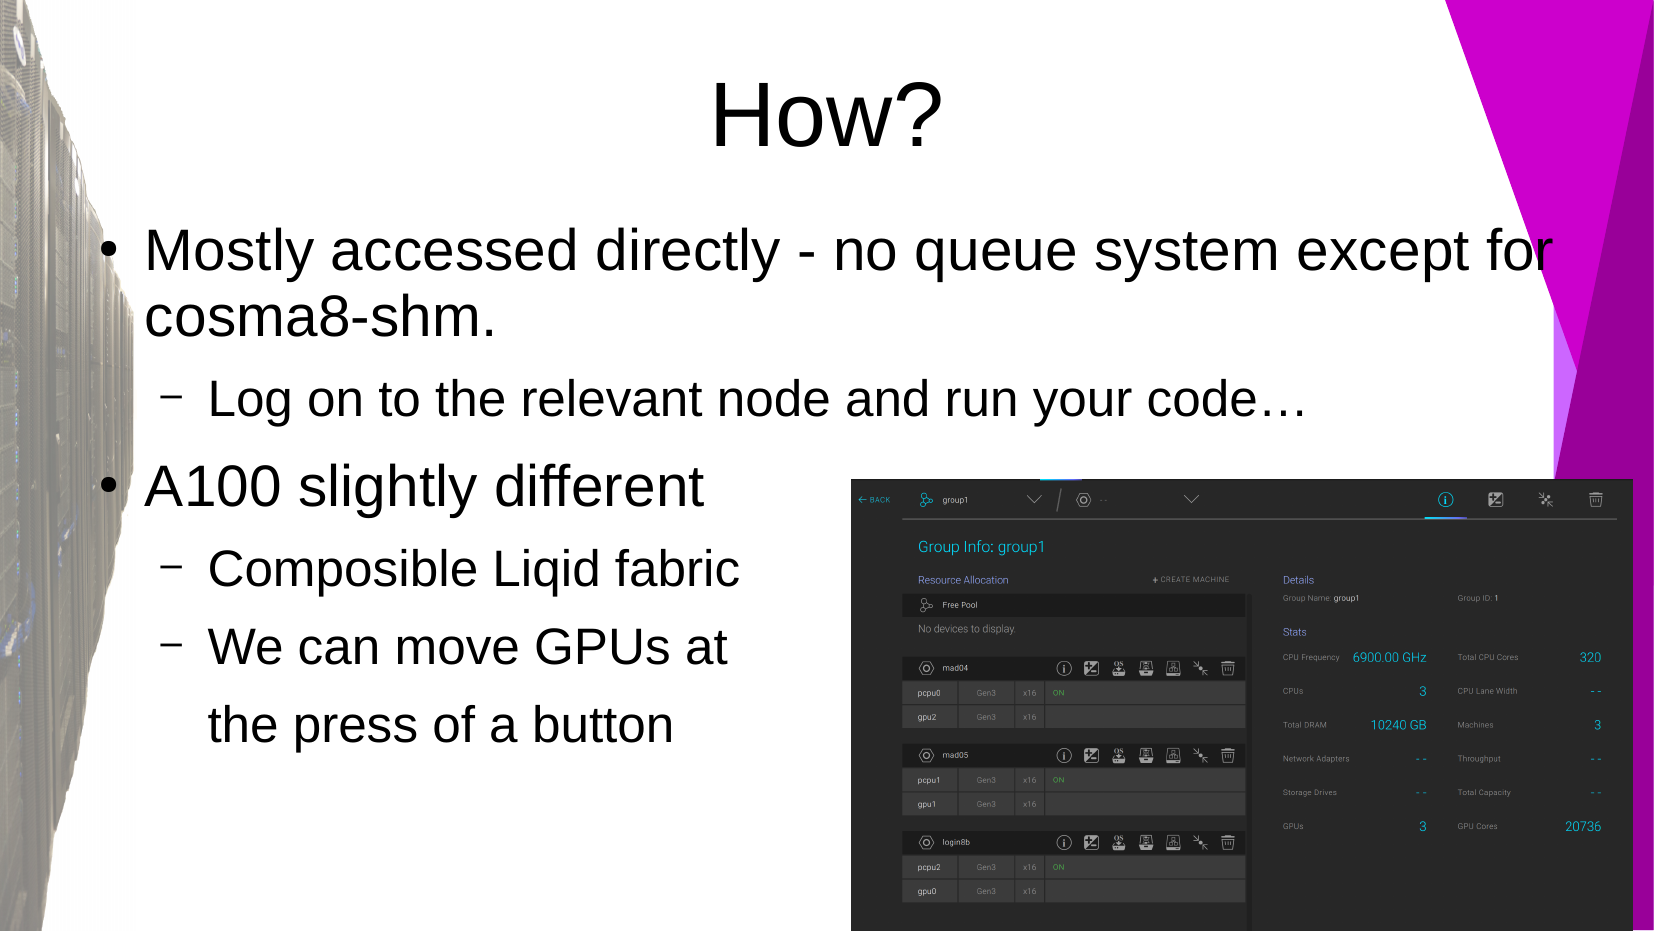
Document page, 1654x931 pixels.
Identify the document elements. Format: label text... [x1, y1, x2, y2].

picture [0, 0, 137, 931]
list Mostly accessed directly - no queue system except for cosma8-shm. Log on to the relevant node and run your code… A100 slightly different Composible Liqid fabric We can move GPUs at the press of a button [82, 217, 1571, 758]
title How? [82, 37, 1571, 193]
picture [851, 479, 1633, 931]
